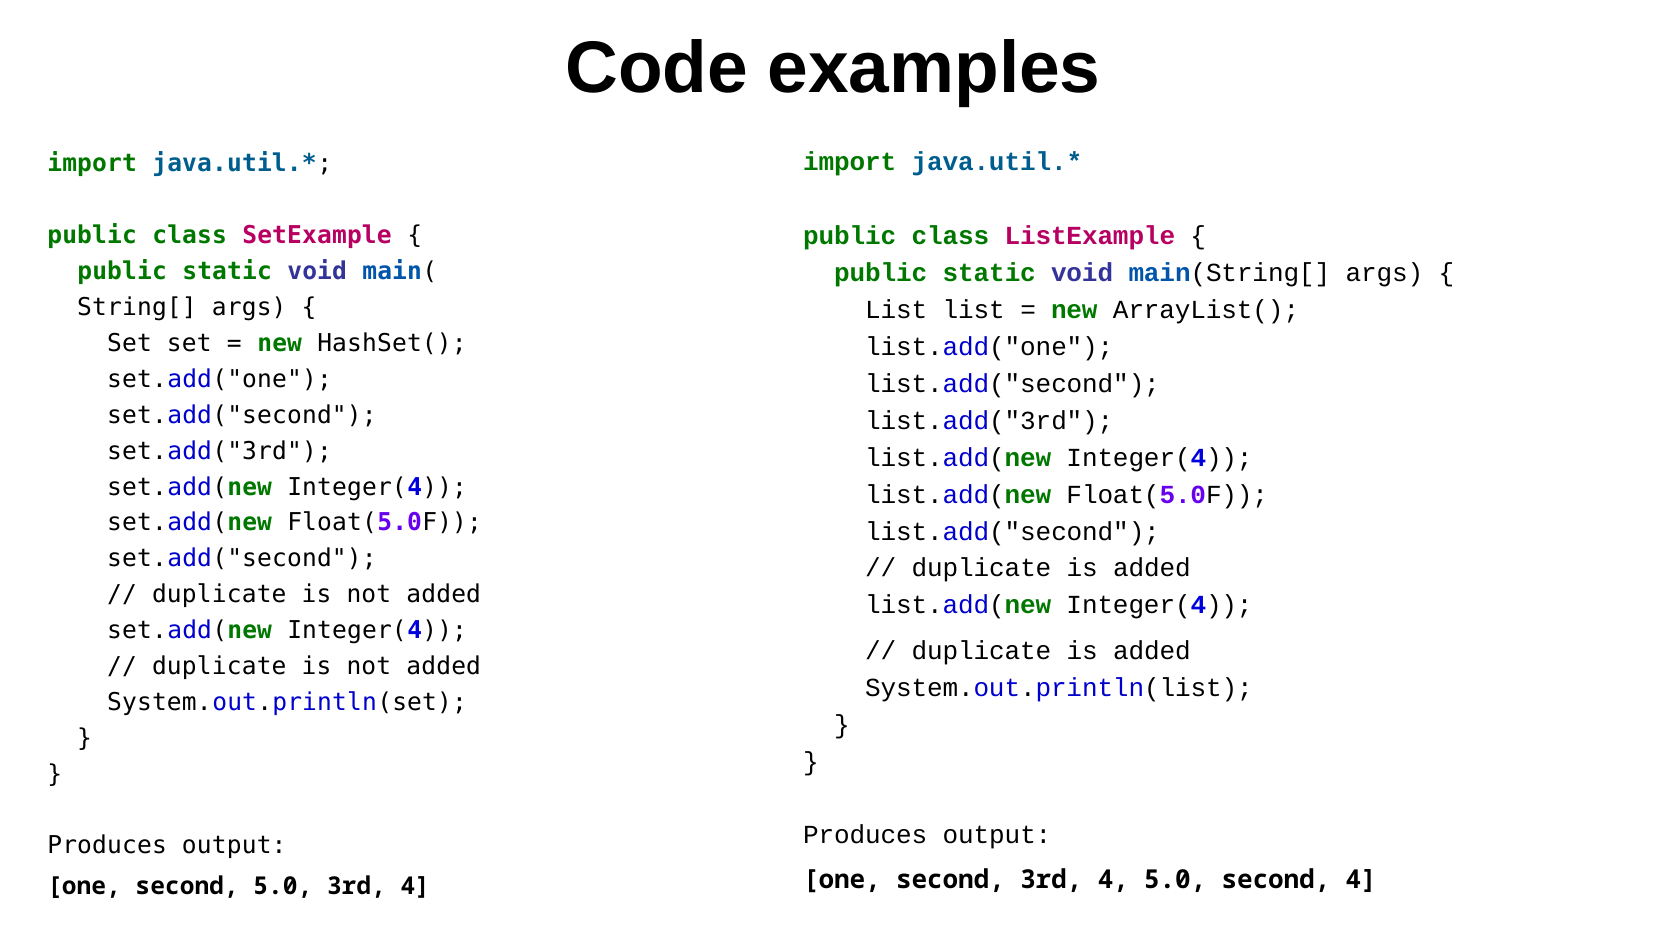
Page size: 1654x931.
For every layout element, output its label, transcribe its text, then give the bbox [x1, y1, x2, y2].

list import java.util.* public class ListExample { public static void main(String[] args) { List list = new ArrayList(); list.add("one"); list.add("second"); list.add("3rd"); list.add(new Integer(4)); list.add(new Float(5.0F)); list.add("second"); // duplicate is added list.add(new Integer(4)); // duplicate is added System.out.println(list); } } Produces output: [one, second, 3rd, 4, 5.0, second, 4] [803, 141, 1619, 913]
title Code examples [35, 26, 1630, 109]
list import java.util.*; public class SetExample { public static void main( String[] args) { Set set = new HashSet(); set.add("one"); set.add("second"); set.add("3rd"); set.add(new Integer(4)); set.add(new Float(5.0F)); set.add("second"); // duplicate is not added set.add(new Integer(4)); // duplicate is not added System.out.println(set); } } Produces output: [one, second, 5.0, 3rd, 4] [47, 141, 804, 922]
